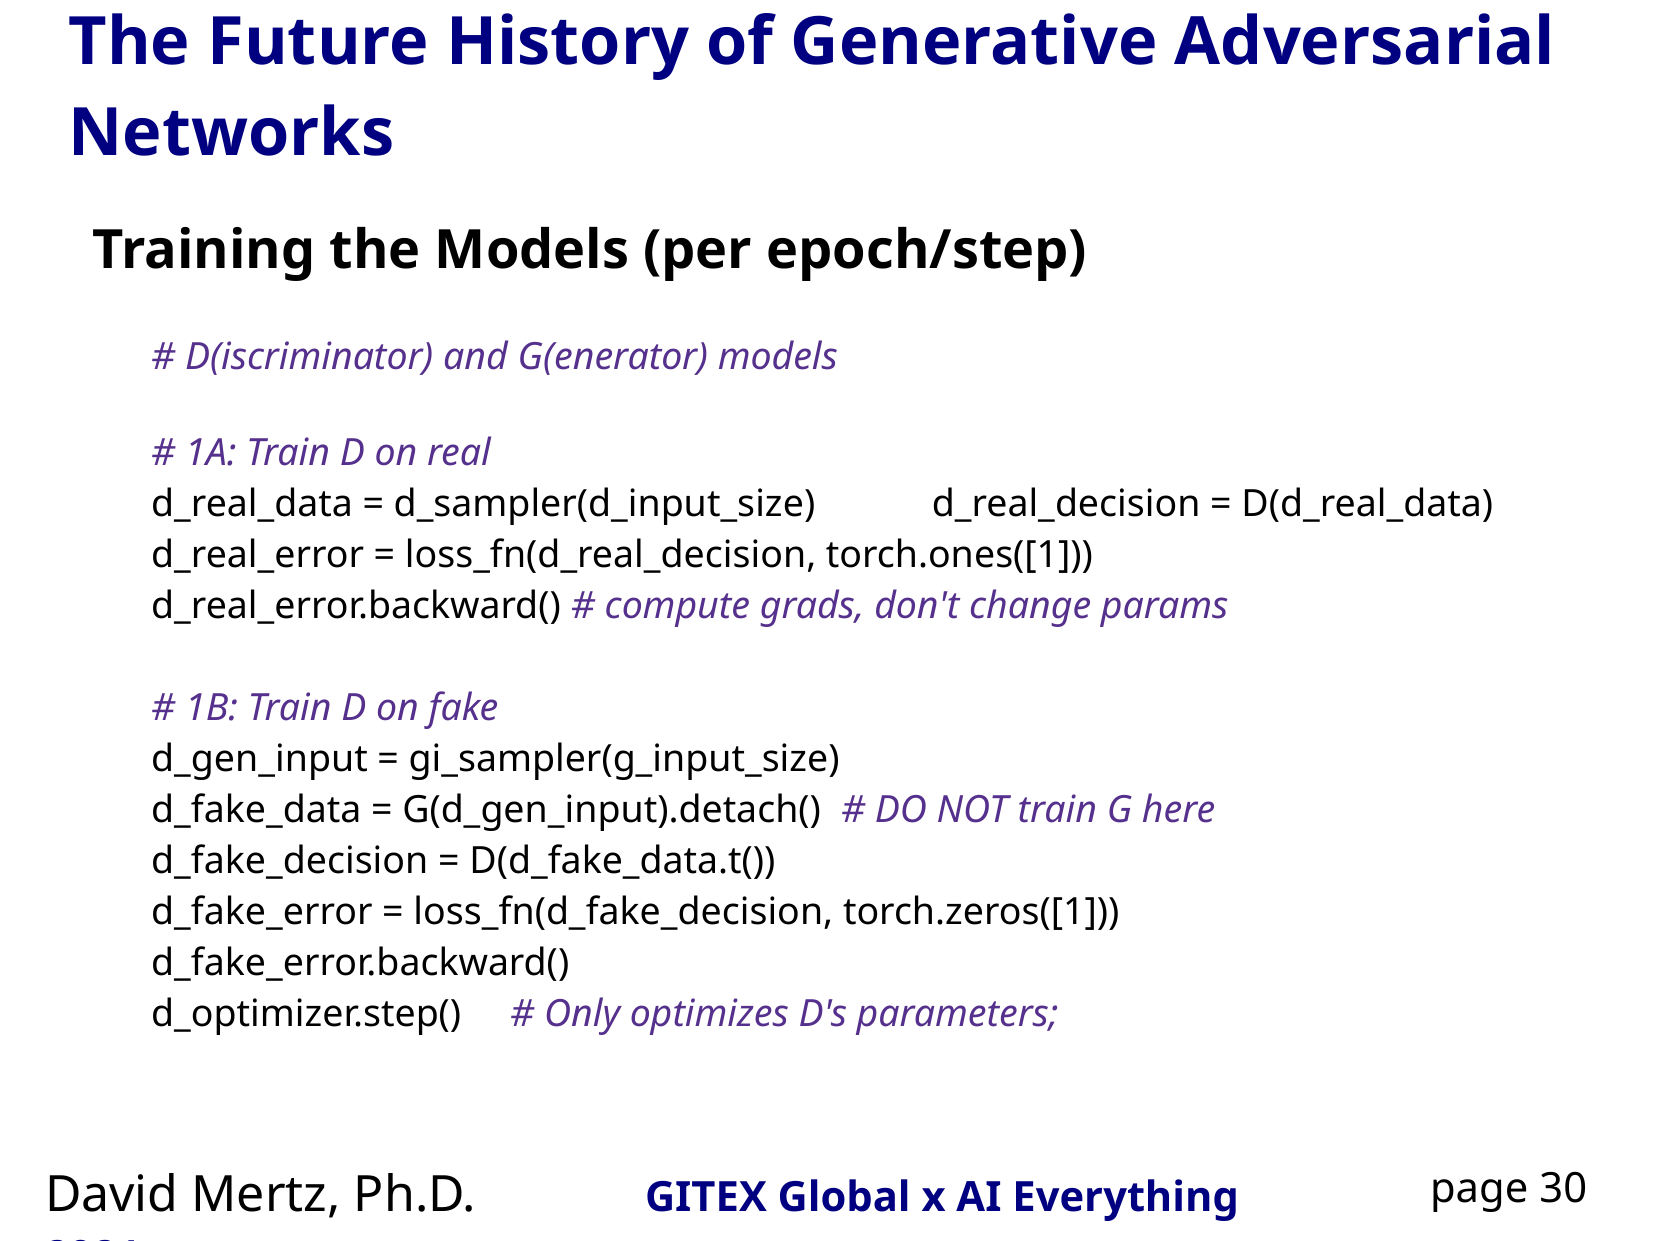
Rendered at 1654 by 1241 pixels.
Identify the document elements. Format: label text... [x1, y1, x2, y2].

list Training the Models (per epoch/step) # D(iscriminator) and G(enerator) models # 1A: Train D on real d_real_data = d_sampler(d_input_size) d_real_decision = D(d_real_data) d_real_error = loss_fn(d_real_decision, torch.ones([1])) d_real_error.backward() # compute grads, don't change params # 1B: Train D on fake d_gen_input = gi_sampler(g_input_size) d_fake_data = G(d_gen_input).detach() # DO NOT train G here d_fake_decision = D(d_fake_data.t()) d_fake_error = loss_fn(d_fake_decision, torch.zeros([1])) d_fake_error.backward() d_optimizer.step() # Only optimizes D's parameters; [92, 210, 1561, 1013]
